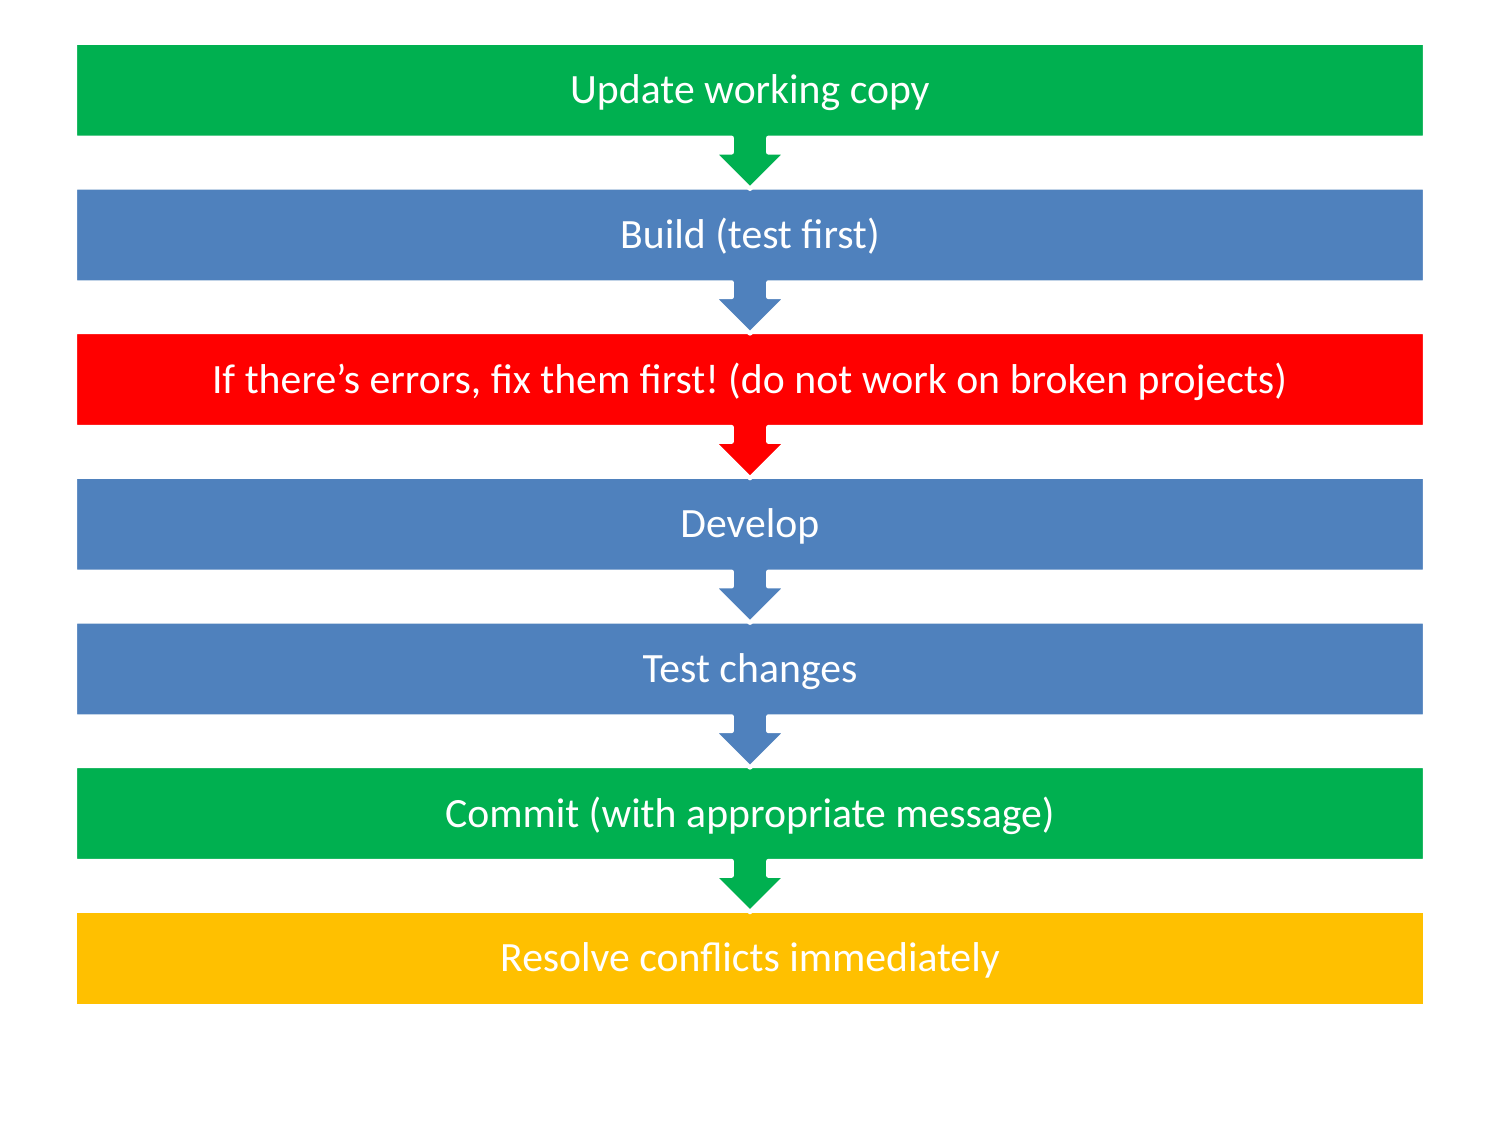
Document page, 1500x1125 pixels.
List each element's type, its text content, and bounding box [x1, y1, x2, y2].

text_box Commit (with appropriate message) [75, 766, 1426, 913]
text_box Resolve conflicts immediately [75, 910, 1426, 1006]
text_box If there’s errors, fix them first! (do not work on broken projects) [75, 332, 1426, 479]
text_box Update working copy [75, 42, 1426, 189]
text_box Develop [75, 476, 1426, 623]
text_box Build (test first) [75, 187, 1426, 334]
text_box Test changes [75, 621, 1426, 768]
